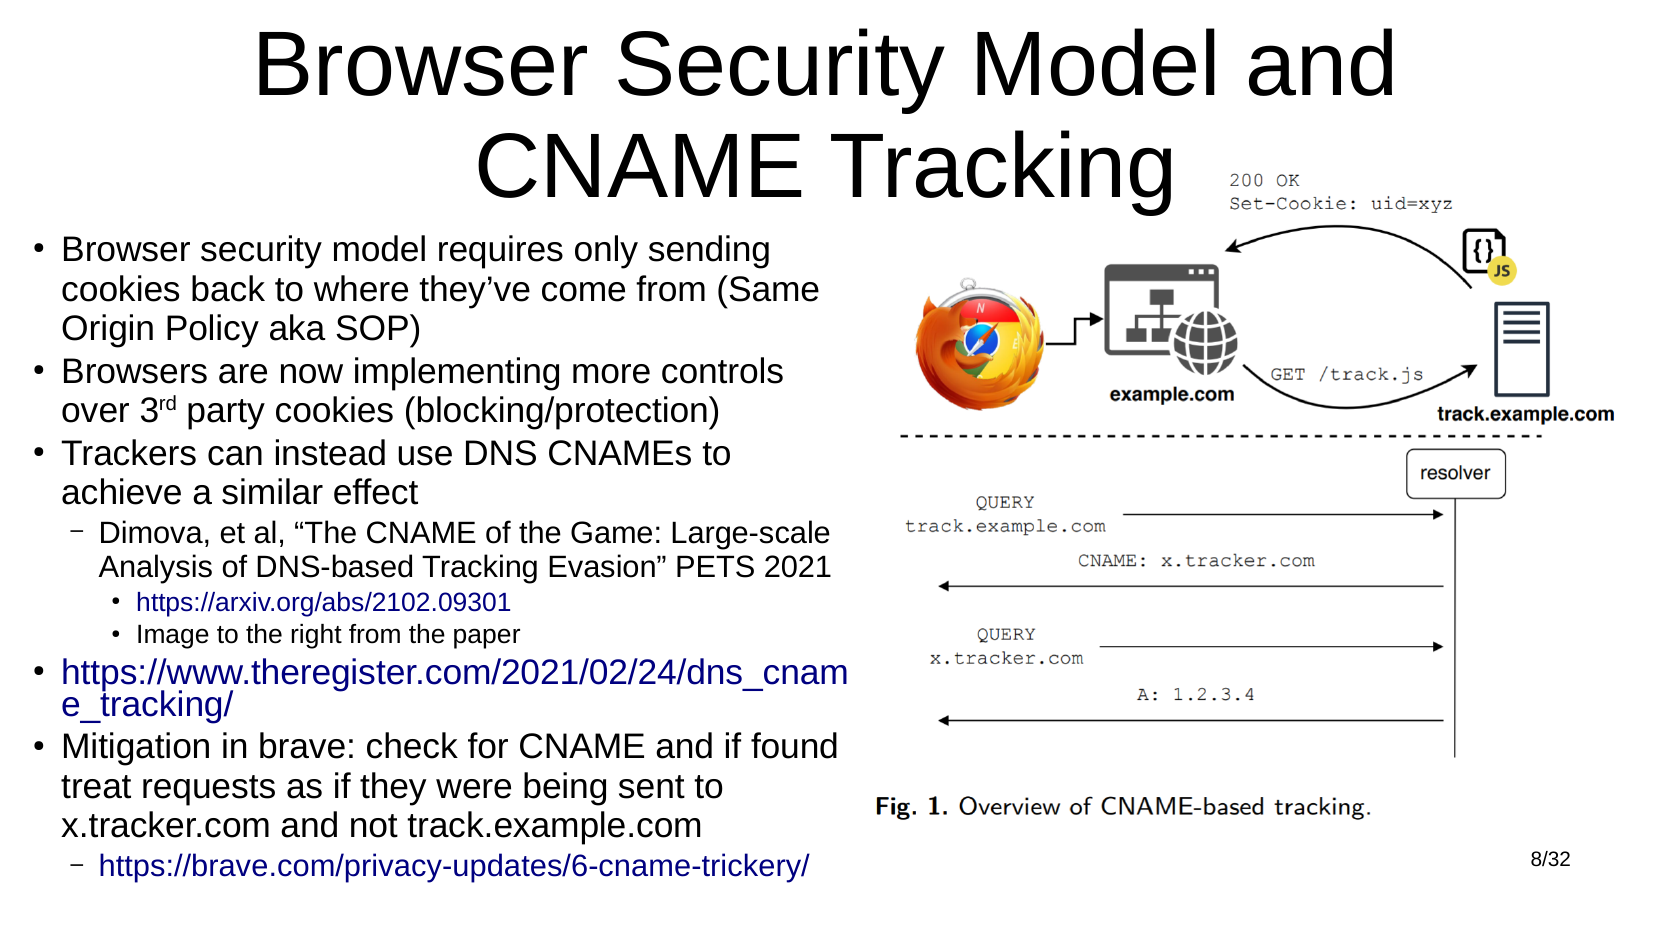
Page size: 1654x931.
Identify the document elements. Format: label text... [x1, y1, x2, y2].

title Browser Security Model and CNAME Tracking [82, 12, 1571, 218]
list Browser security model requires only sending cookies back to where they’ve come from (Same Origin Policy aka SOP) Browsers are now implementing more controls over 3rd party cookies (blocking/protection) Trackers can instead use DNS CNAMEs to achieve a similar effect Dimova, et al, “The CNAME of the Game: Large-scale Analysis of DNS-based Tracking Evasion” PETS 2021 https://arxiv.org/abs/2102.09301 Image to the right from the paper https://www.theregister.com/2021/02/24/dns_cname_tracking/ Mitigation in brave: check for CNAME and if found treat requests as if they were being sent to x.tracker.com and not track.example.com https://brave.com/privacy-updates/6-cname-trickery/ [23, 229, 851, 875]
picture [814, 120, 1642, 842]
